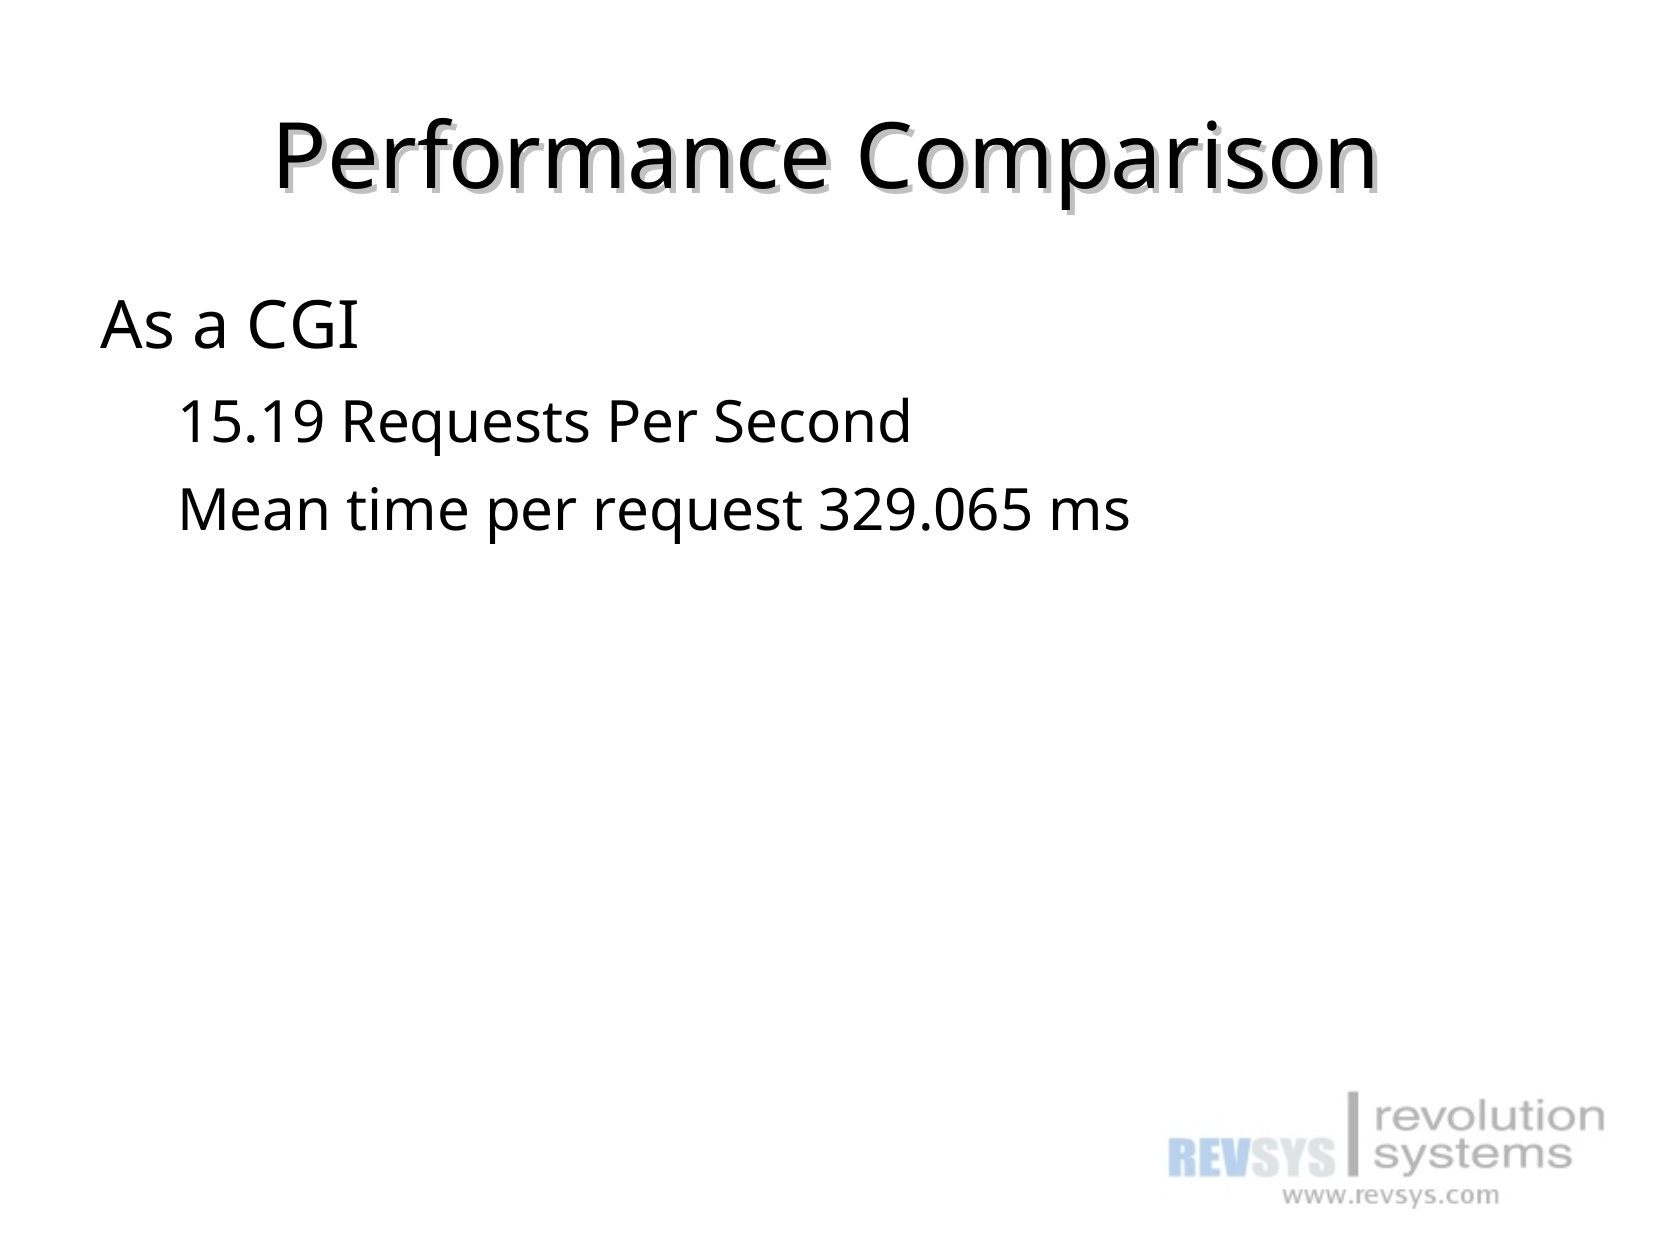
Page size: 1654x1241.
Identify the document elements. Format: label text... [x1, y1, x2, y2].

list As a CGI 15.19 Requests Per Second Mean time per request 329.065 ms [82, 290, 1571, 1109]
title Performance Comparison [82, 49, 1571, 257]
picture [1162, 1087, 1613, 1211]
